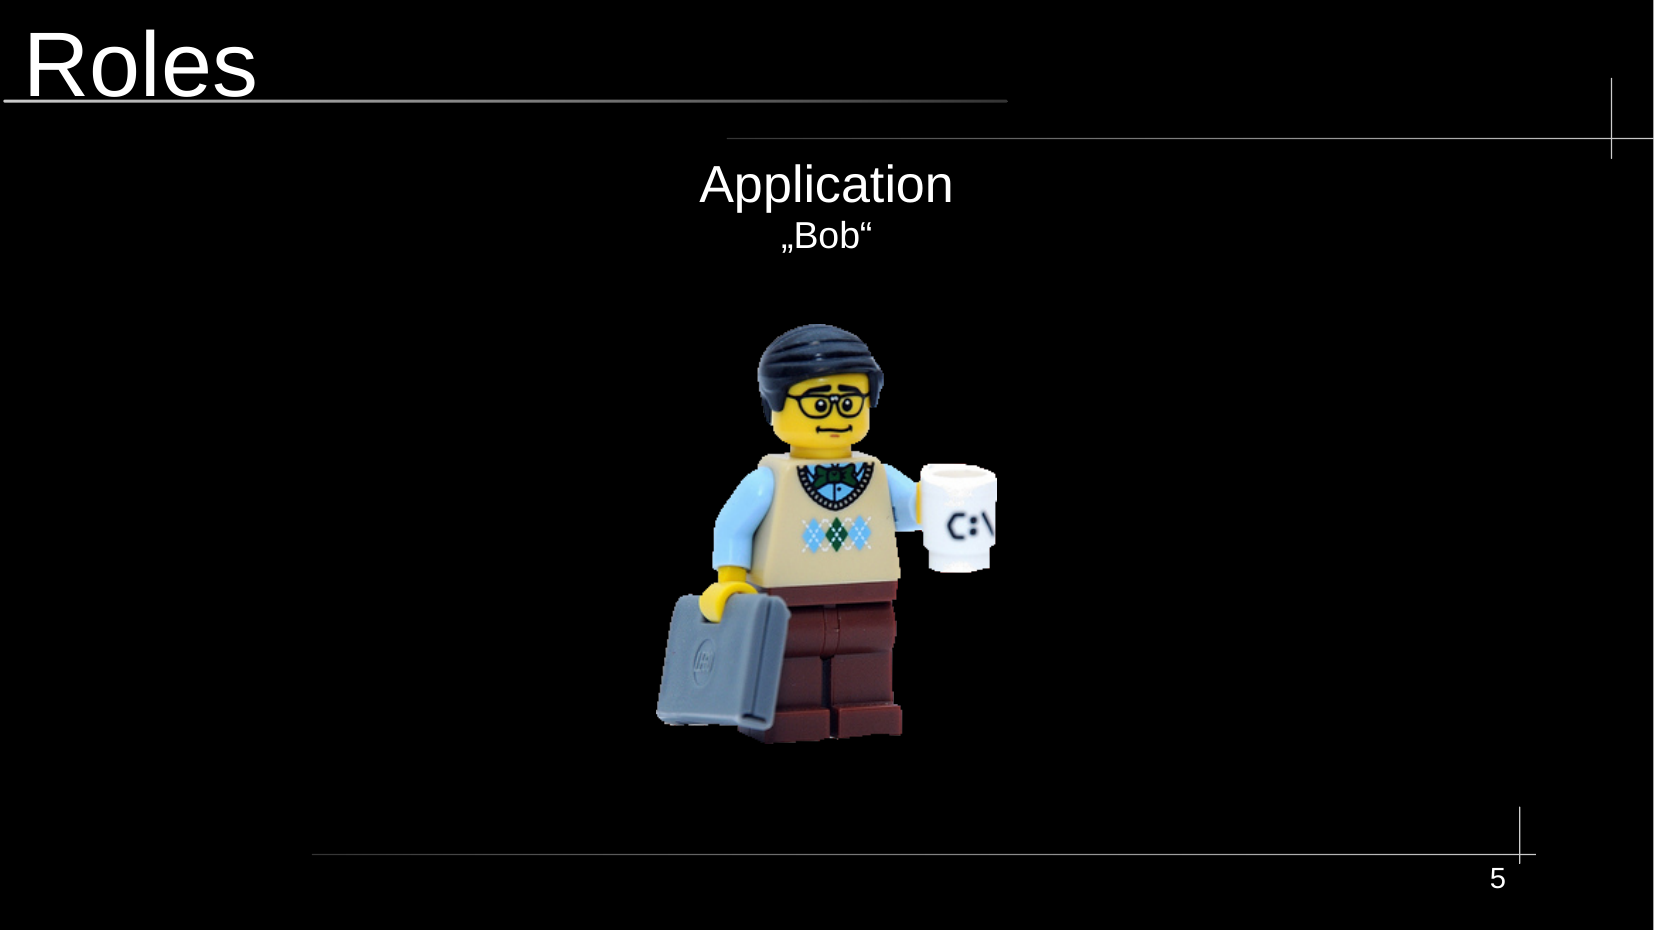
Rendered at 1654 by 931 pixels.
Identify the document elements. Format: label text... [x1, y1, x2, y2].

title Roles [23, 11, 1589, 119]
picture [656, 324, 997, 744]
text_box Application [684, 147, 969, 221]
text_box „Bob“ [766, 206, 888, 264]
